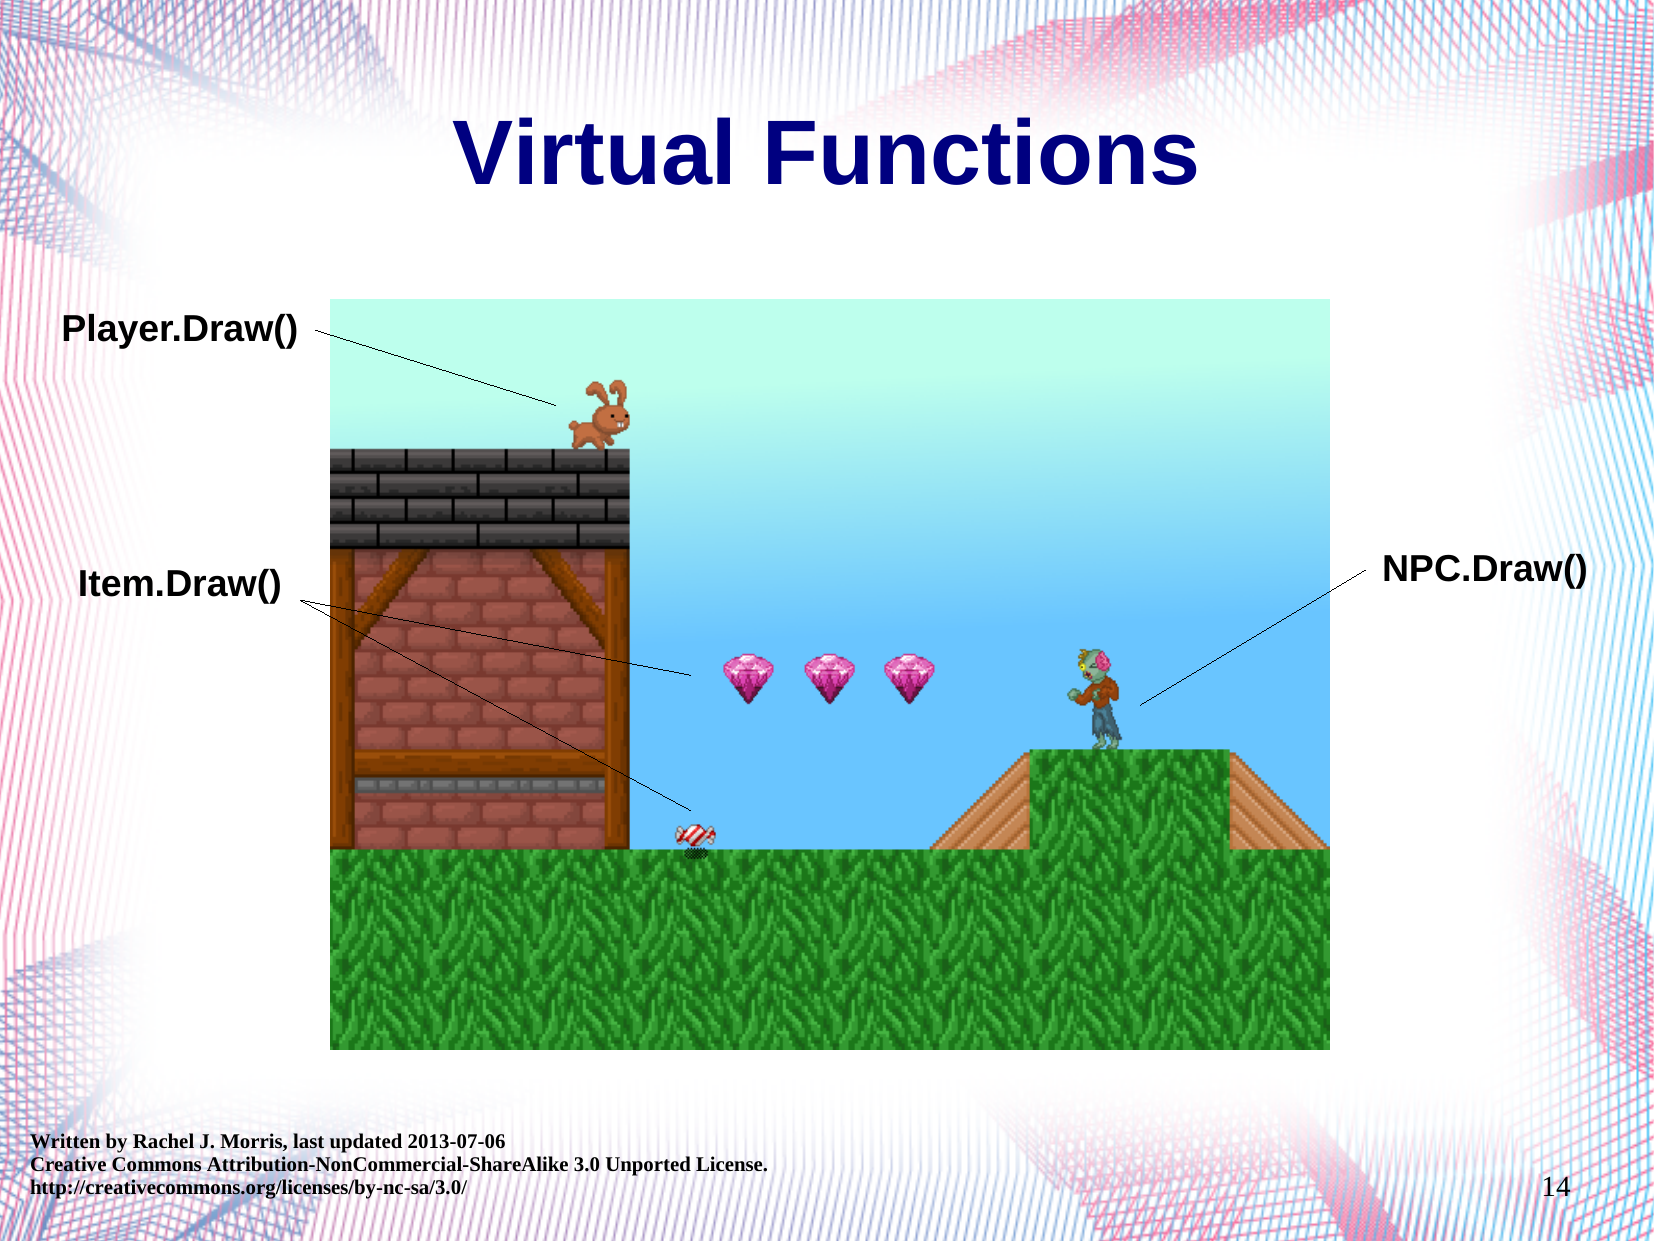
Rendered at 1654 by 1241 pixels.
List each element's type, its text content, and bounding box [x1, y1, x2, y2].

text_box NPC.Draw() [1350, 540, 1621, 597]
text_box Item.Draw() [45, 555, 316, 612]
picture [0, 0, 1654, 1241]
title Virtual Functions [82, 49, 1571, 257]
text_box Player.Draw() [45, 300, 316, 357]
